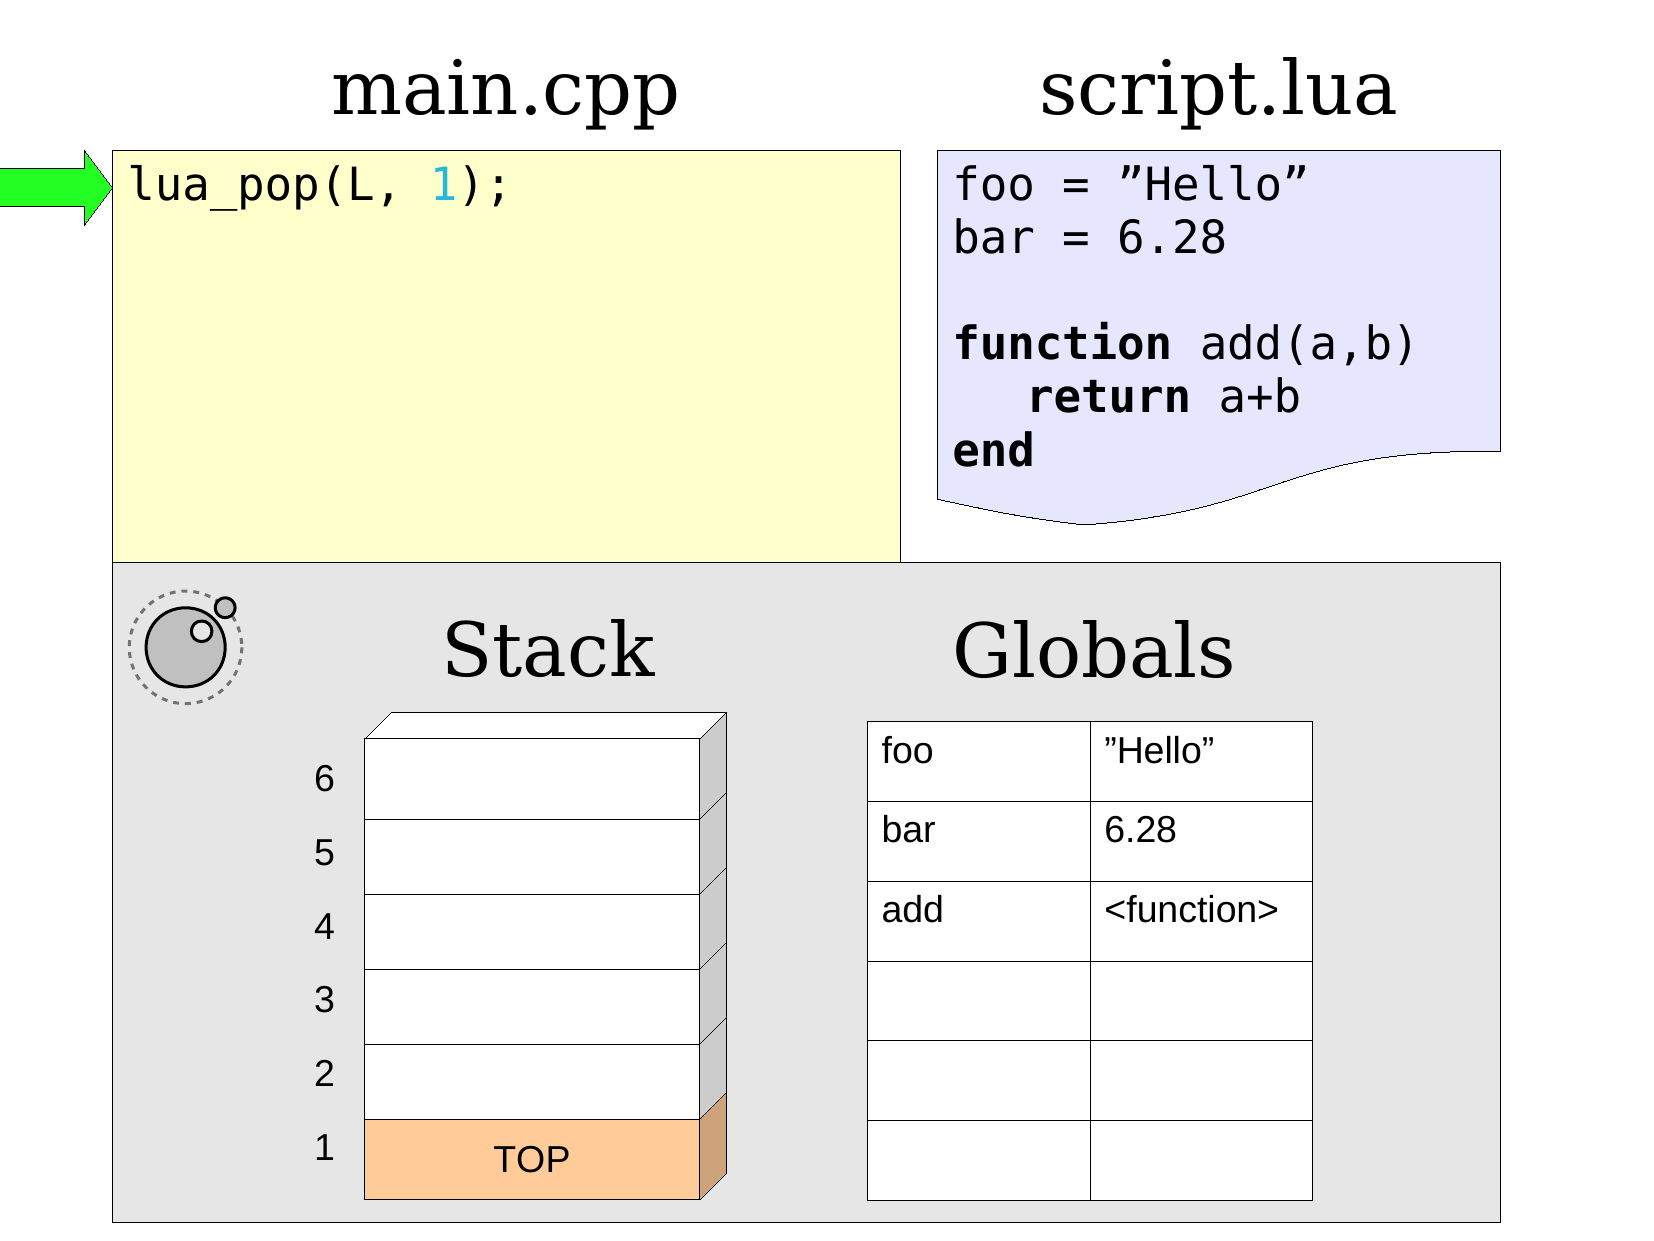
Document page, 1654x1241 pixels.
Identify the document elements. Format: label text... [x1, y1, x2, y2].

table_cell 1 [300, 1119, 364, 1192]
table_cell 4 [300, 898, 364, 971]
text_box TOP [364, 1120, 699, 1200]
table_cell [727, 972, 787, 1045]
table_cell [1091, 1121, 1312, 1200]
table_cell 5 [300, 825, 364, 897]
table_cell [1091, 962, 1312, 1040]
text_box main.cpp [112, 37, 901, 140]
table_cell 3 [300, 972, 364, 1045]
text_box [0, 150, 113, 226]
text_box Globals [937, 600, 1252, 713]
table_cell add [868, 882, 1090, 961]
table_header foo [868, 722, 1090, 801]
table_cell [868, 1041, 1090, 1120]
table_cell 6.28 [1091, 802, 1312, 881]
table_cell [868, 1121, 1090, 1200]
table_header ”Hello” [1091, 722, 1312, 801]
text_box Stack [426, 599, 670, 702]
table_cell [868, 962, 1090, 1040]
table_cell [1091, 1041, 1312, 1120]
table_cell [709, 1119, 787, 1192]
table_cell bar [868, 802, 1090, 881]
table_cell [727, 825, 787, 897]
text_box foo = ”Hello” bar = 6.28 function add(a,b) return a+b end [937, 150, 1501, 525]
table_header 6 [300, 751, 364, 824]
table_cell [727, 898, 787, 971]
table_cell 2 [300, 1046, 364, 1118]
table_cell [727, 1046, 787, 1118]
text_box lua_pop(L, 1); [112, 150, 901, 563]
table_header [727, 751, 787, 824]
text_box script.lua [937, 37, 1501, 140]
text_box [112, 562, 1501, 1223]
table_cell <function> [1091, 882, 1312, 961]
